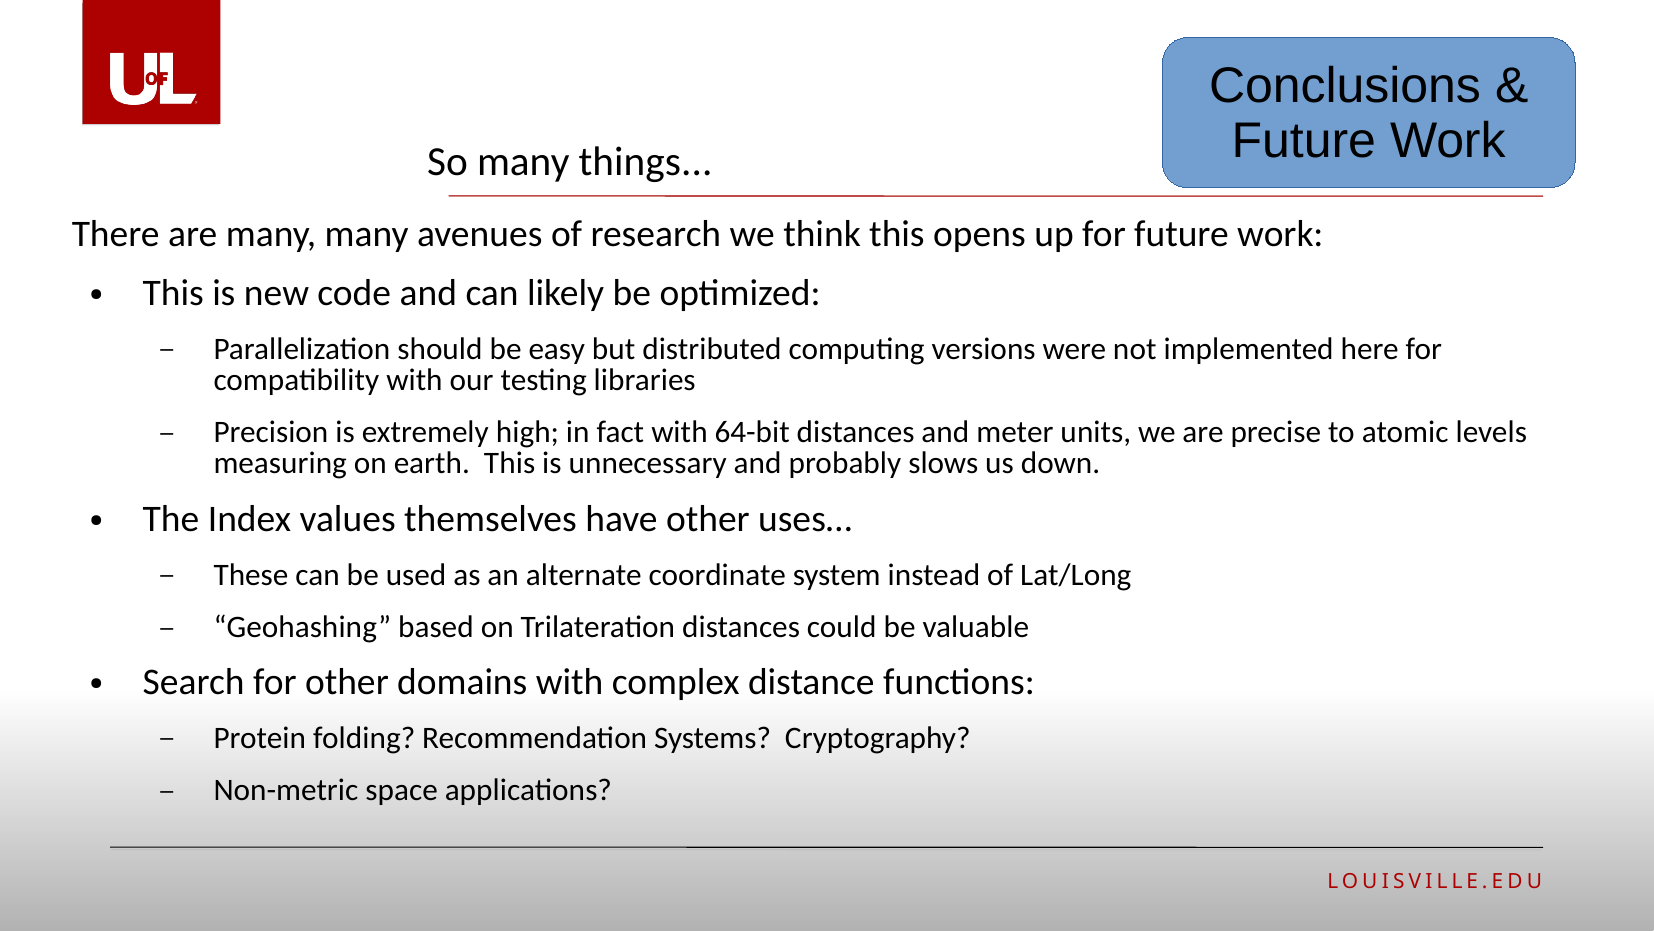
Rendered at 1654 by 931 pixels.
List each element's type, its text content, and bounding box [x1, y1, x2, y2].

text_box Conclusions & Future Work [1162, 37, 1576, 188]
list There are many, many avenues of research we think this opens up for future work: This is new code and can likely be optimized: Parallelization should be easy but distributed computing versions were not implemented here for compatibility with our testing libraries Precision is extremely high; in fact with 64-bit distances and meter units, we are precise to atomic levels measuring on earth. This is unnecessary and probably slows us down. The Index values themselves have other uses… These can be used as an alternate coordinate system instead of Lat/Long “Geohashing” based on Trilateration distances could be valuable Search for other domains with complex distance functions: Protein folding? Recommendation Systems? Cryptography? Non-metric space applications? [71, 218, 1561, 814]
picture [110, 52, 198, 105]
title So many things... [427, 134, 1544, 197]
